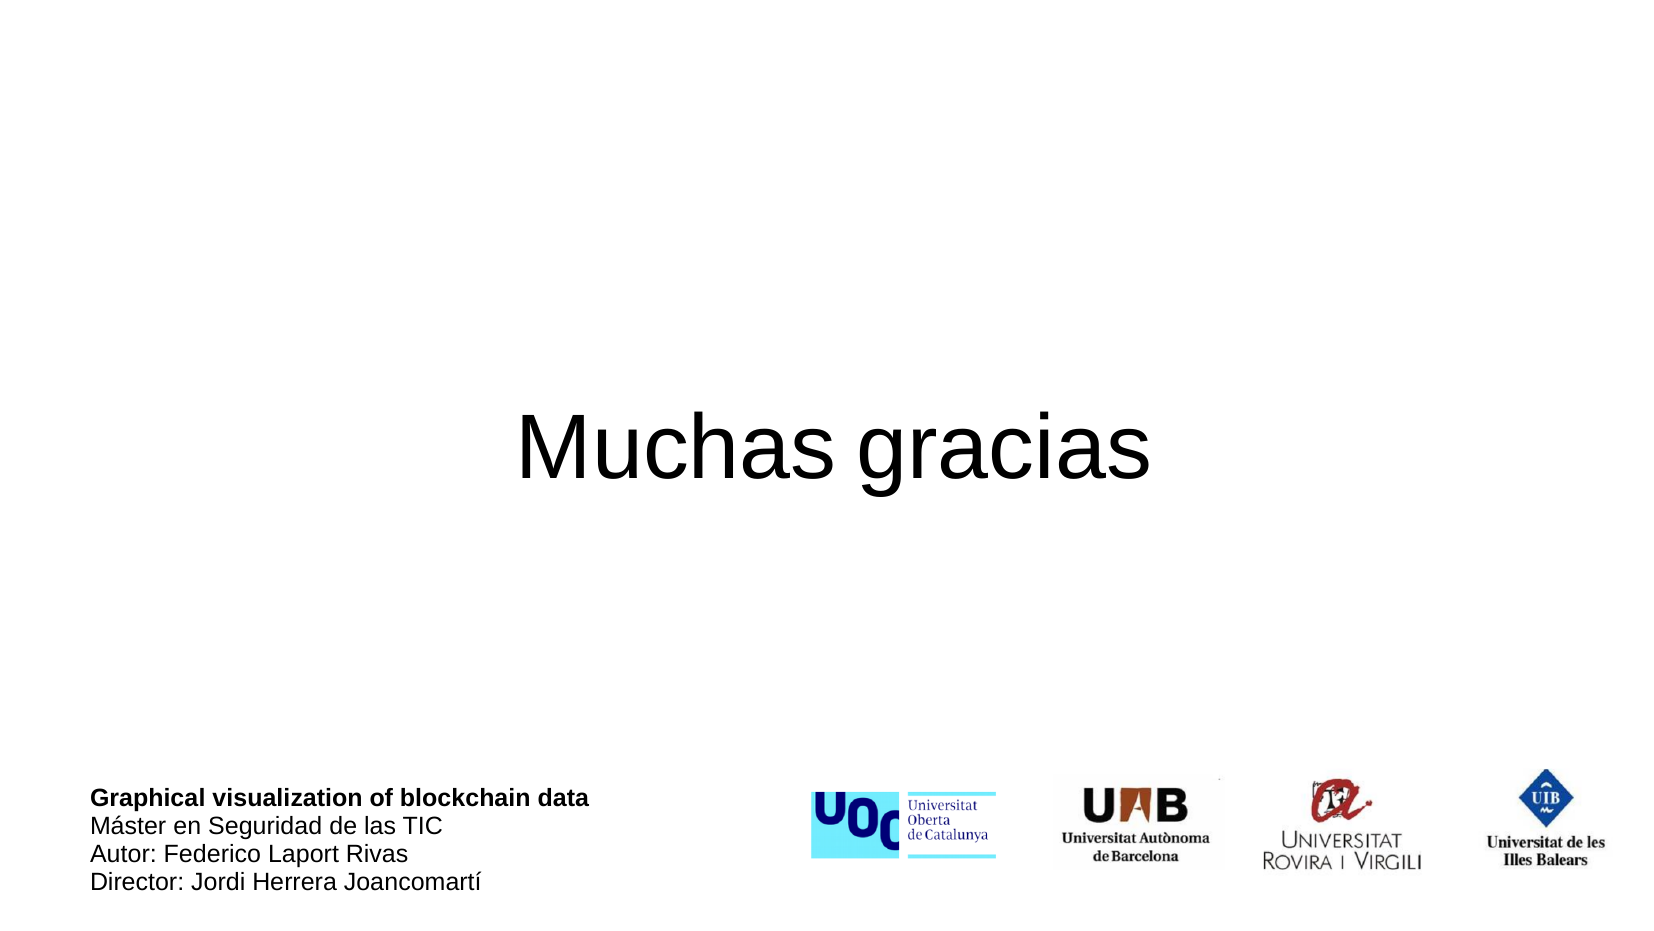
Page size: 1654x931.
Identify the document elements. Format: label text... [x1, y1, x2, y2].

title Muchas gracias [90, 369, 1579, 526]
text_box Graphical visualization of blockchain data Máster en Seguridad de las TIC Autor: Federico Laport Rivas Director: Jordi Herrera Joancomartí [90, 783, 616, 896]
picture [788, 752, 1636, 901]
